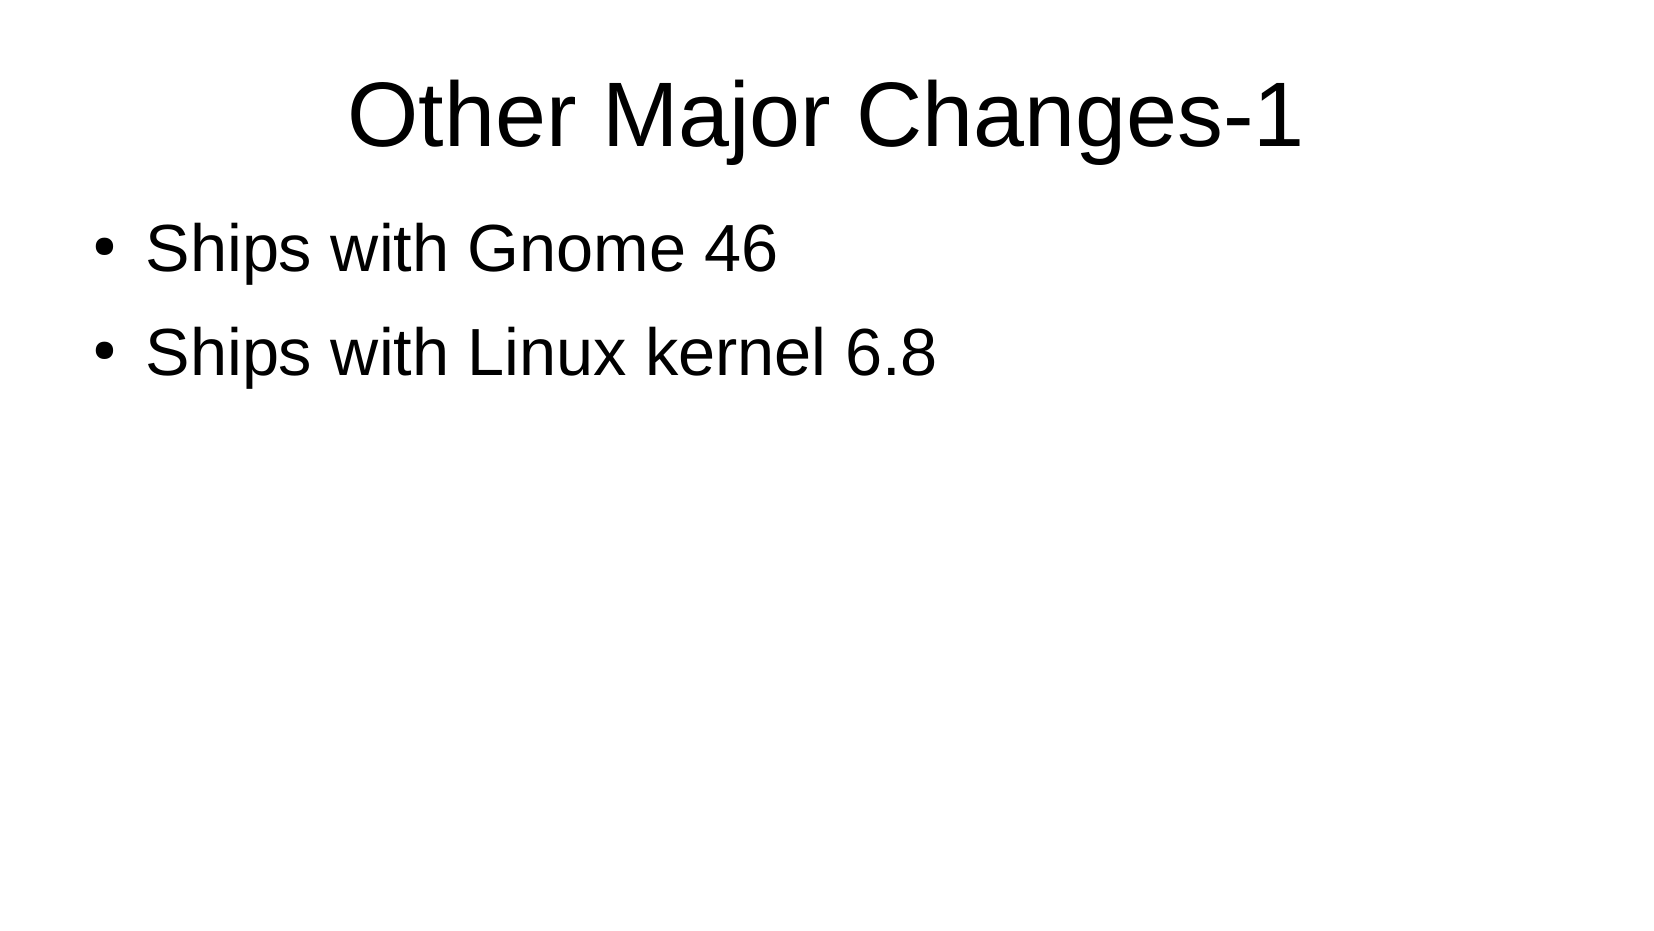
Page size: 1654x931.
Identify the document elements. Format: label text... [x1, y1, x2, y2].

list Ships with Gnome 46 Ships with Linux kernel 6.8 [75, 210, 1564, 751]
title Other Major Changes-1 [82, 37, 1571, 193]
